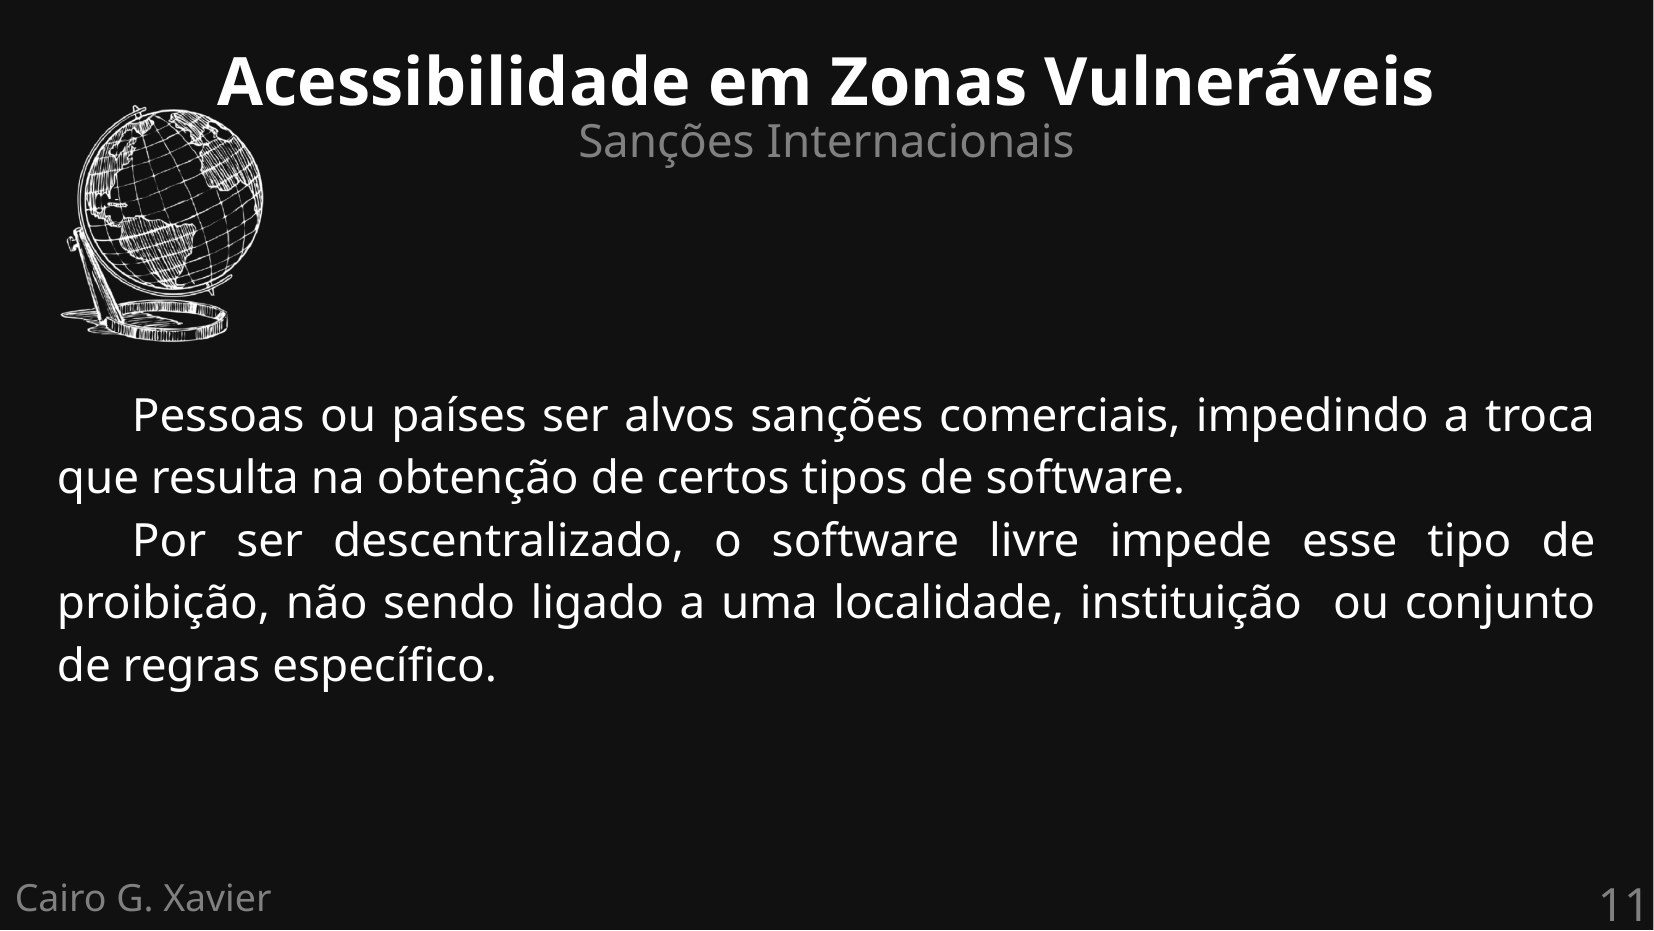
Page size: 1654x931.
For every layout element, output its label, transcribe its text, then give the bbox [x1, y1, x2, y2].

text_box Acessibilidade em Zonas Vulneráveis [82, 37, 1571, 97]
text_box Pessoas ou países ser alvos sanções comerciais, impedindo a troca que resulta na obtenção de certos tipos de software. Por ser descentralizado, o software livre impede esse tipo de proibição, não sendo ligado a uma localidade, instituição ou conjunto de regras específico. [42, 375, 1612, 901]
text_box Sanções Internacionais [312, 97, 1571, 182]
text_box Cairo G. Xavier [0, 867, 312, 931]
picture [32, 54, 312, 365]
text_box <number> [1425, 865, 1651, 931]
